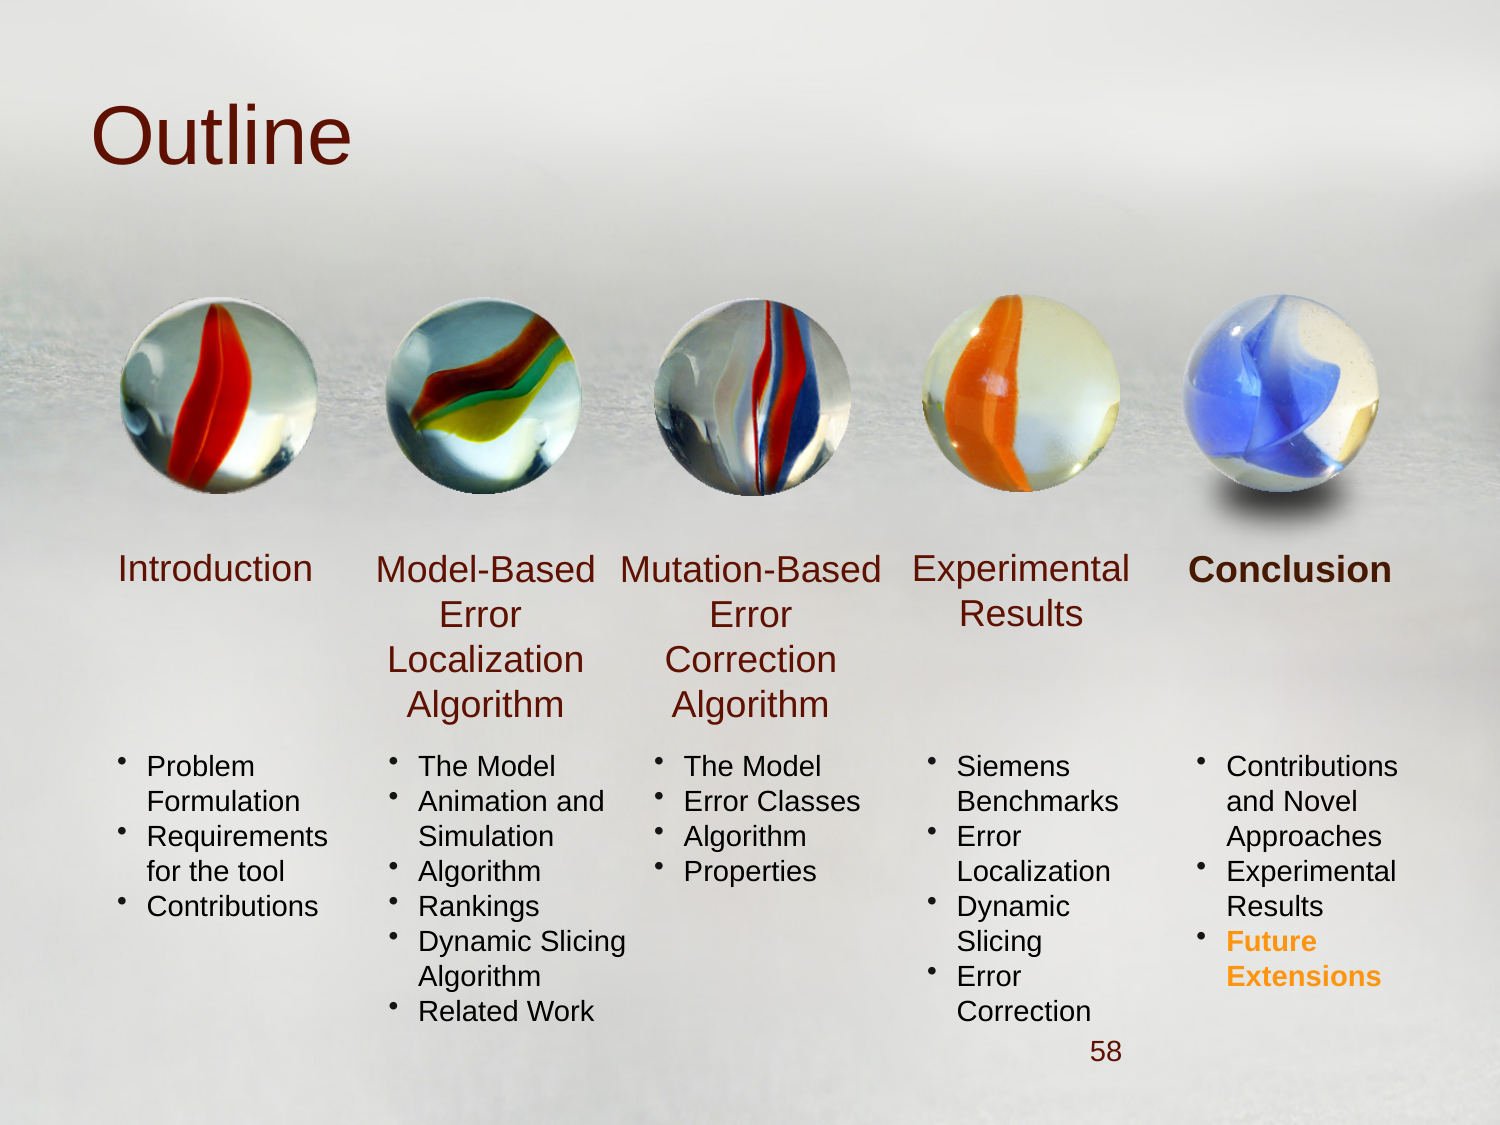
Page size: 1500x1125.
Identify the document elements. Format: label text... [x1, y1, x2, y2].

text_box Introduction [102, 536, 328, 597]
text_box Problem Formulation Requirements for the tool Contributions [102, 740, 360, 1125]
text_box Model-Based Error Localization Algorithm [360, 537, 604, 732]
picture [0, 0, 1500, 1125]
text_box The Model Error Classes Algorithm Properties [639, 740, 912, 1125]
text_box Contributions and Novel Approaches Experimental Results Future Extensions [1181, 740, 1440, 1125]
text_box Experimental Results [897, 536, 1146, 642]
text_box Siemens Benchmarks Error Localization Dynamic Slicing Error Correction [912, 740, 1155, 1125]
title Outline [75, 37, 1425, 225]
text_box The Model Animation and Simulation Algorithm Rankings Dynamic Slicing Algorithm Related Work [373, 740, 639, 1125]
text_box Mutation-Based Error Correction Algorithm [604, 537, 897, 732]
text_box Conclusion [1173, 537, 1408, 597]
